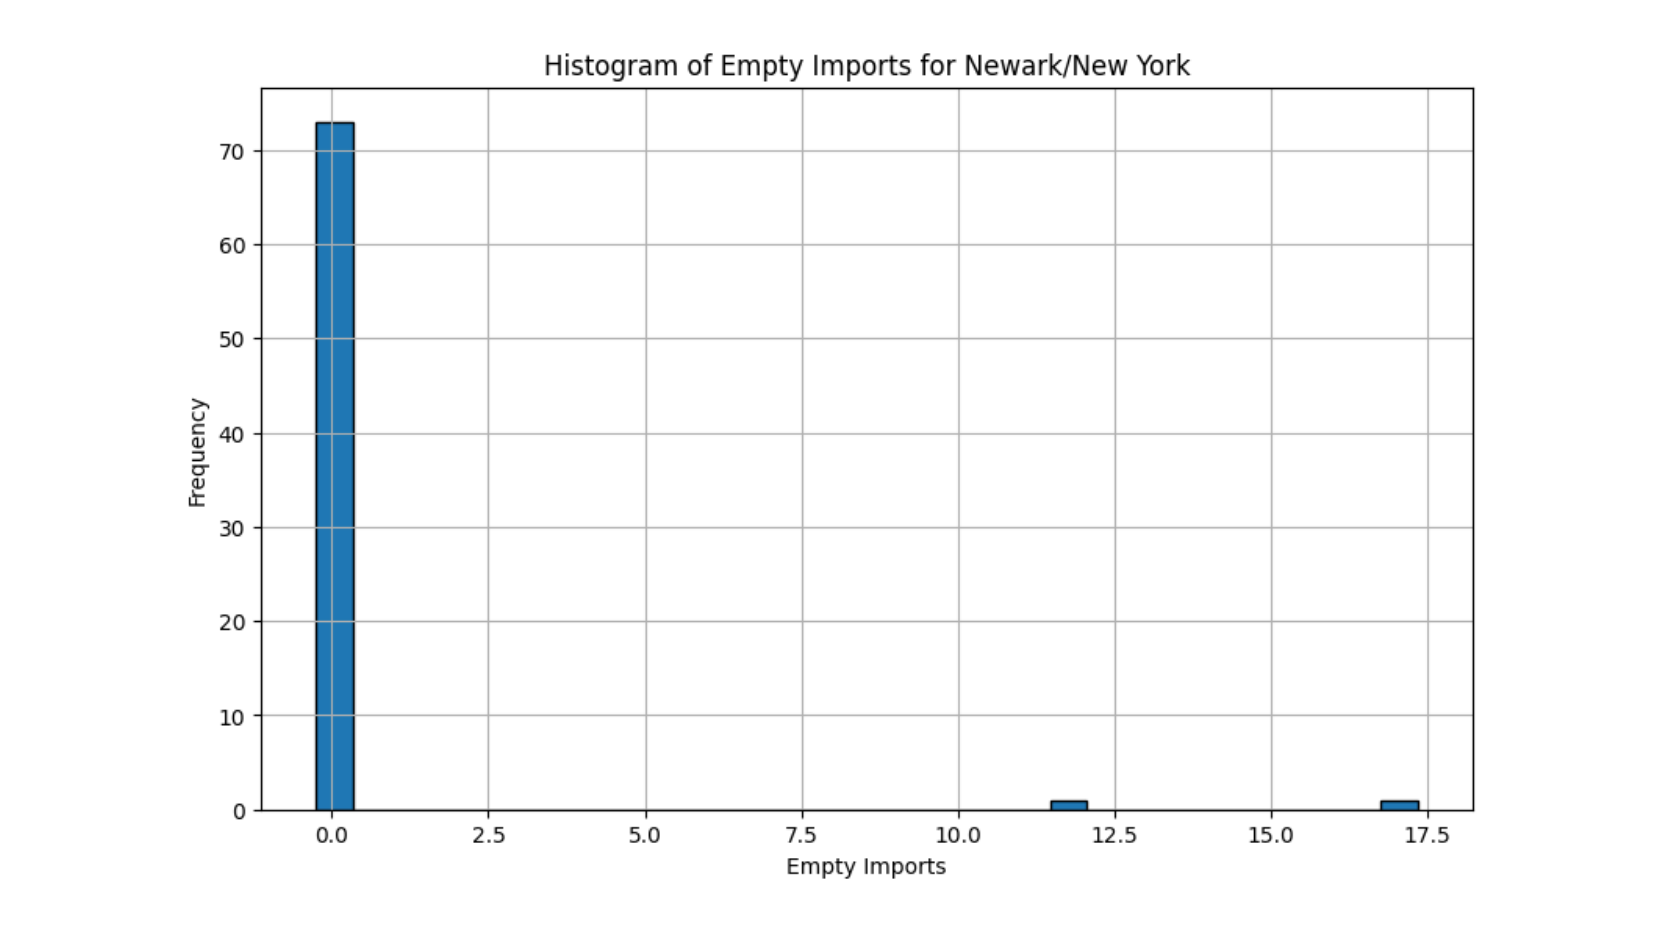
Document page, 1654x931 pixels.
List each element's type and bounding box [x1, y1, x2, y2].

picture [172, 38, 1487, 893]
